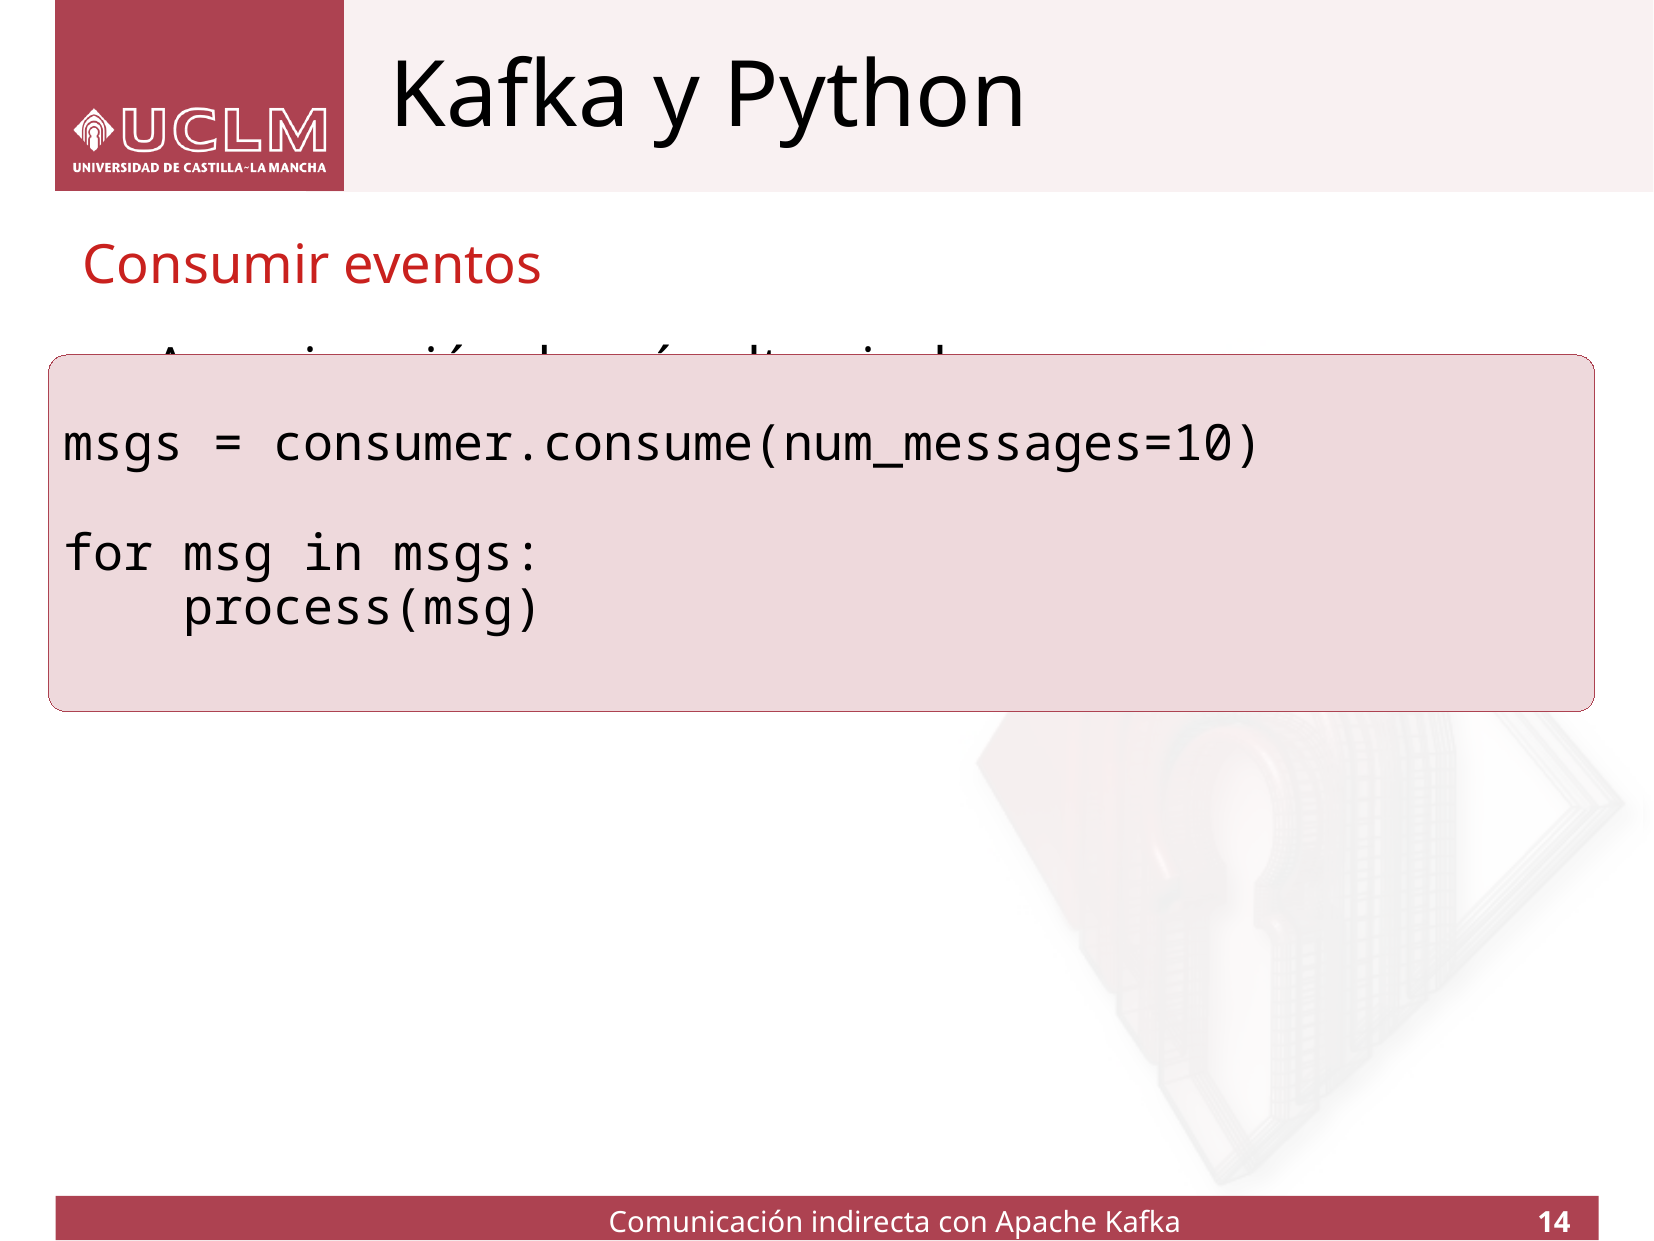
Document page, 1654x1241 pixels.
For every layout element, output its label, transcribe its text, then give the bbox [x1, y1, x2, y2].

picture [55, 0, 344, 191]
list Consumir eventos Aproximación de más alto nivel [82, 225, 1608, 364]
title msgs = consumer.consume(num_messages=10) for msg in msgs: process(msg) [48, 400, 1595, 667]
title Kafka y Python [389, 7, 1615, 185]
